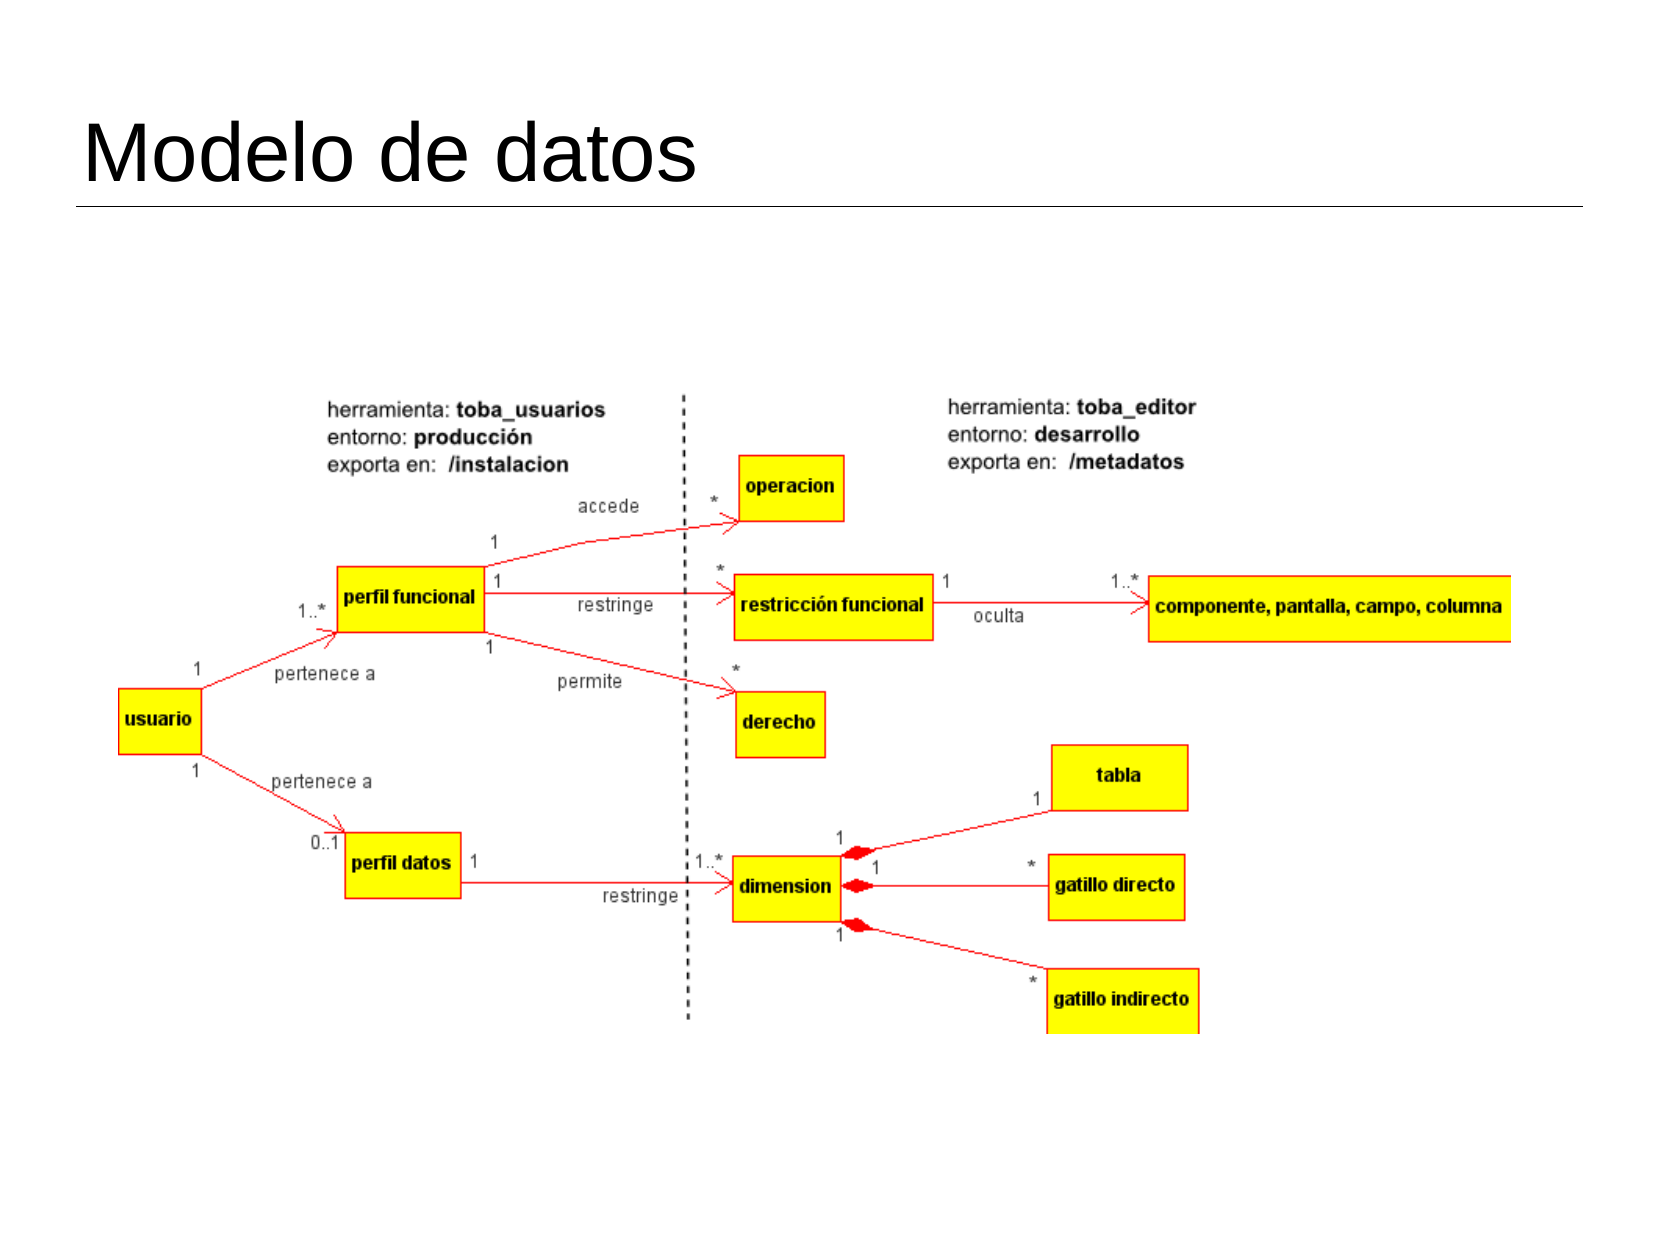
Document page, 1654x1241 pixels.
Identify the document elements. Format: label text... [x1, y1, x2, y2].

title Modelo de datos [82, 56, 1571, 250]
picture [118, 283, 1511, 1034]
